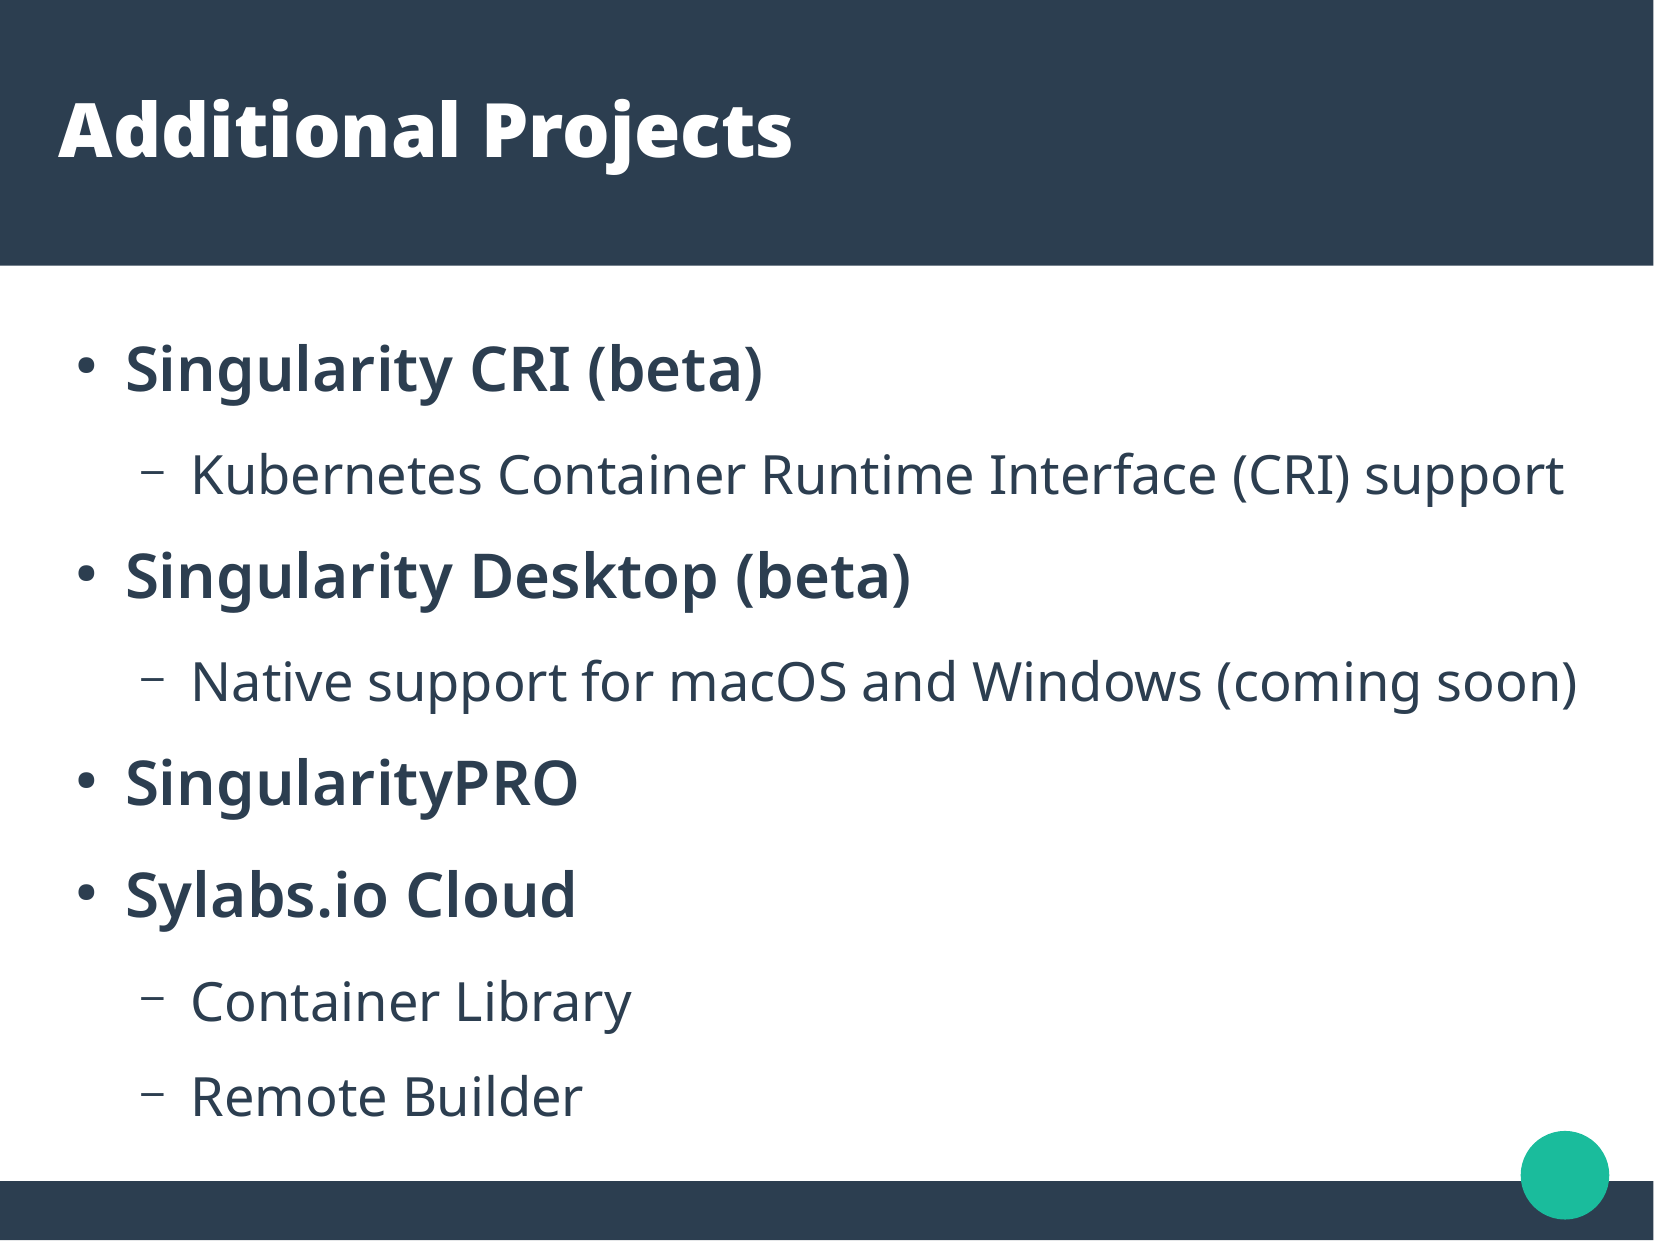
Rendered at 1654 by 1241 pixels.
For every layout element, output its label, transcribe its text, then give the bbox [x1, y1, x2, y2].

list Singularity CRI (beta) Kubernetes Container Runtime Interface (CRI) support Singularity Desktop (beta) Native support for macOS and Windows (coming soon) SingularityPRO Sylabs.io Cloud Container Library Remote Builder [59, 324, 1595, 1152]
title Additional Projects [59, 49, 1595, 207]
